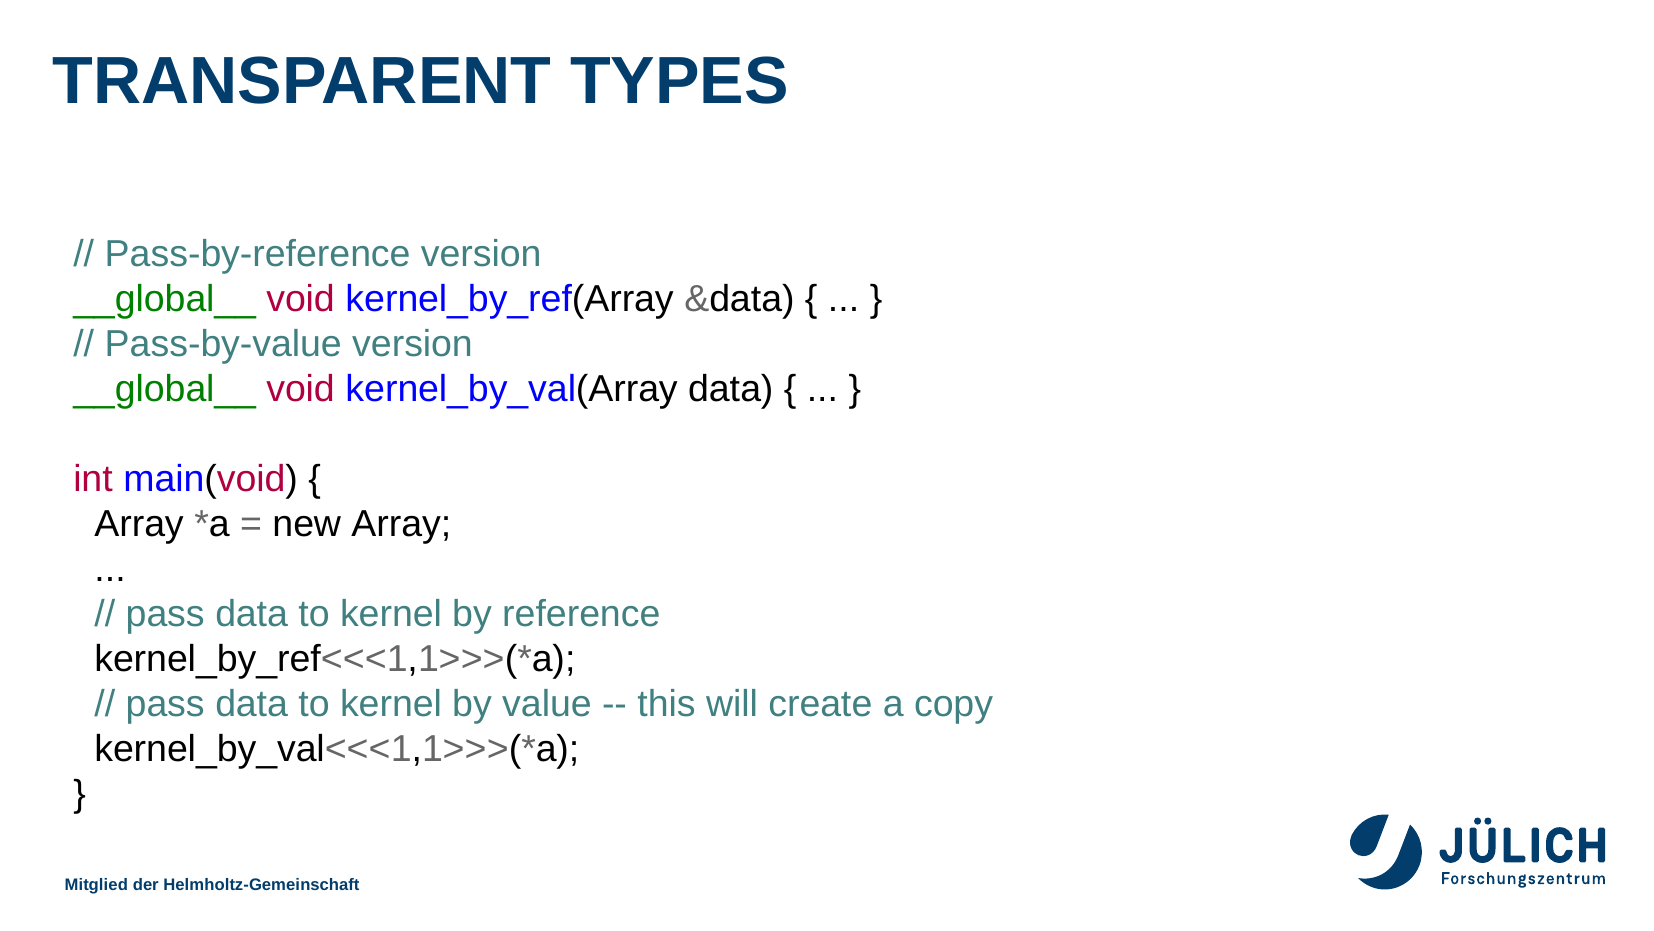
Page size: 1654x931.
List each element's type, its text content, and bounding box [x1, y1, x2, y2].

text_box // Pass-by-reference version __global__ void kernel_by_ref(Array &data) { ... } // Pass-by-value version __global__ void kernel_by_val(Array data) { ... } int main(void) { Array *a = new Array; ... // pass data to kernel by reference kernel_by_ref<<<1,1>>>(*a); // pass data to kernel by value -- this will create a copy kernel_by_val<<<1,1>>>(*a); } [58, 221, 1009, 912]
title Transparent Types [52, 43, 1606, 194]
